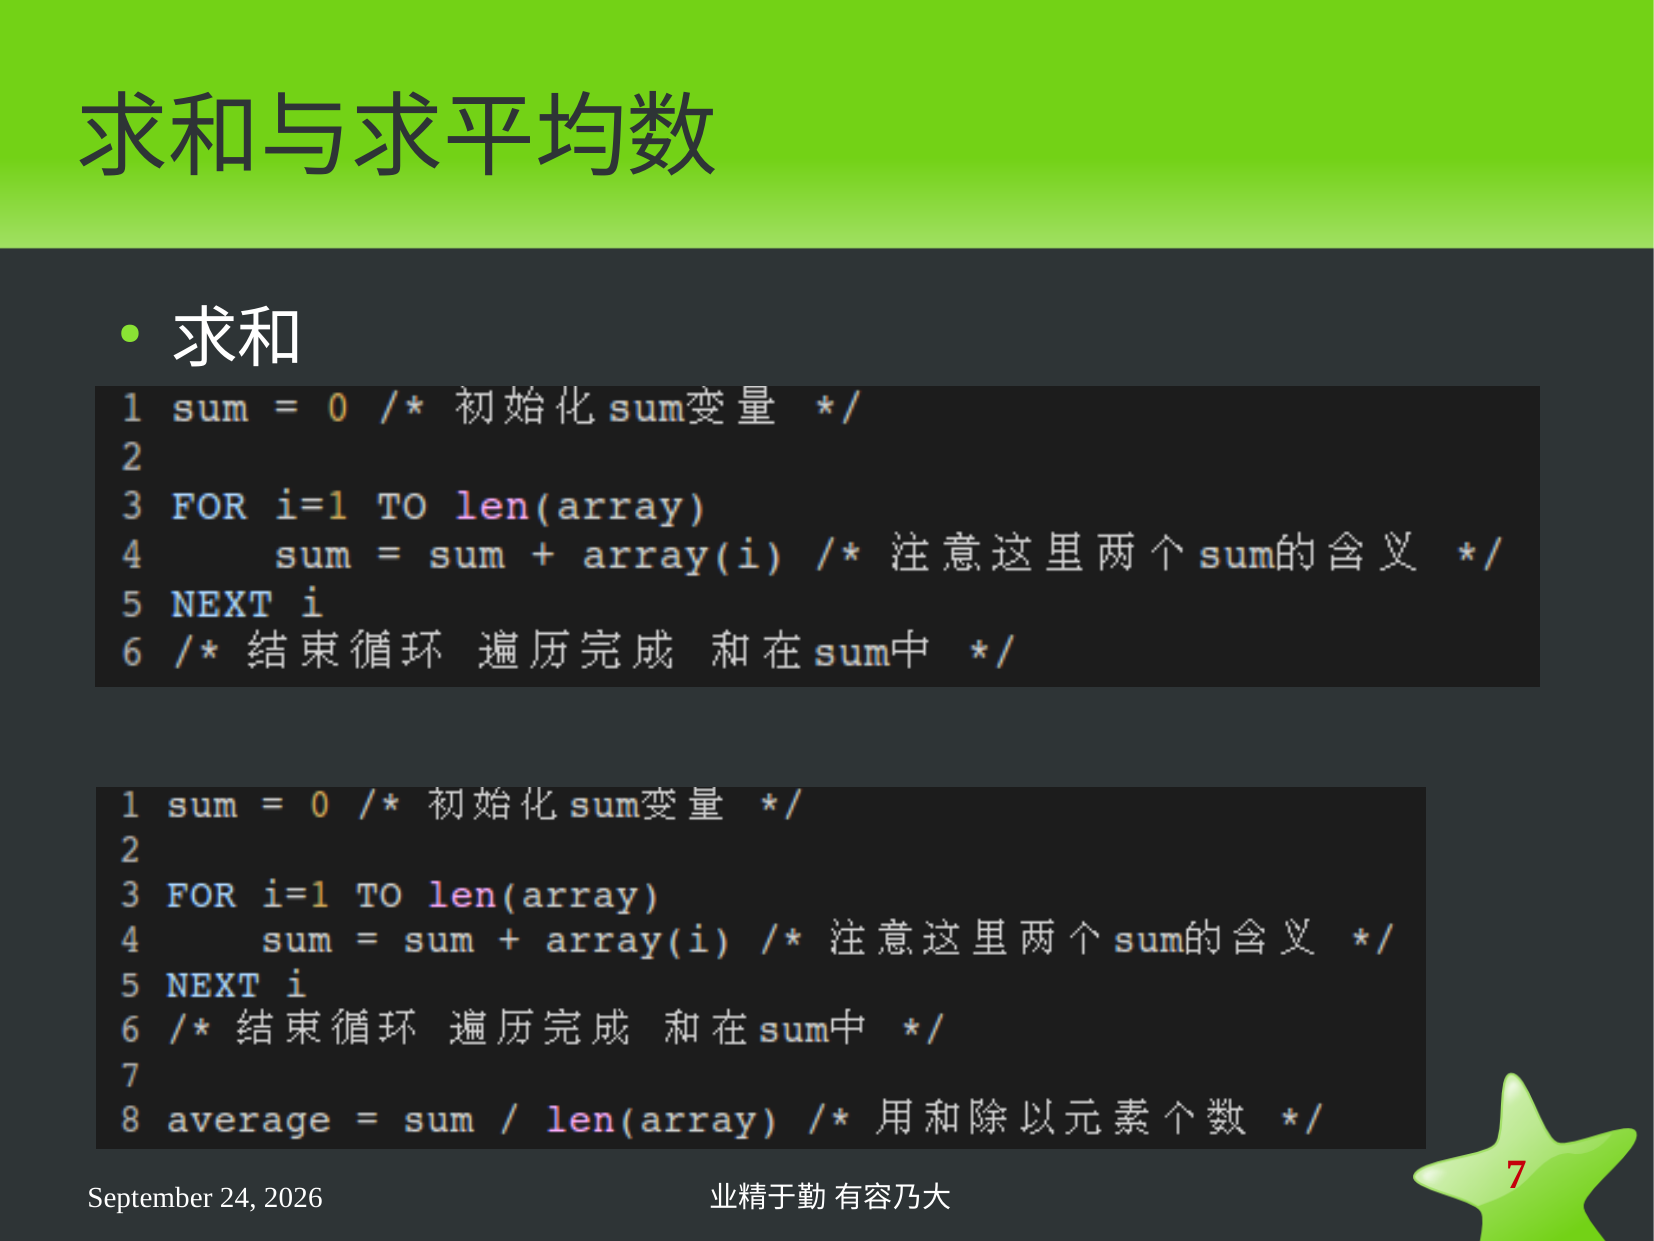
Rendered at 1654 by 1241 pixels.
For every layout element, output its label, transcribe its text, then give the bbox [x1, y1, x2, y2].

picture [0, 0, 1654, 1241]
title 求和与求平均数 [76, 29, 1565, 237]
list 求和 求平均数 [82, 290, 1571, 1109]
